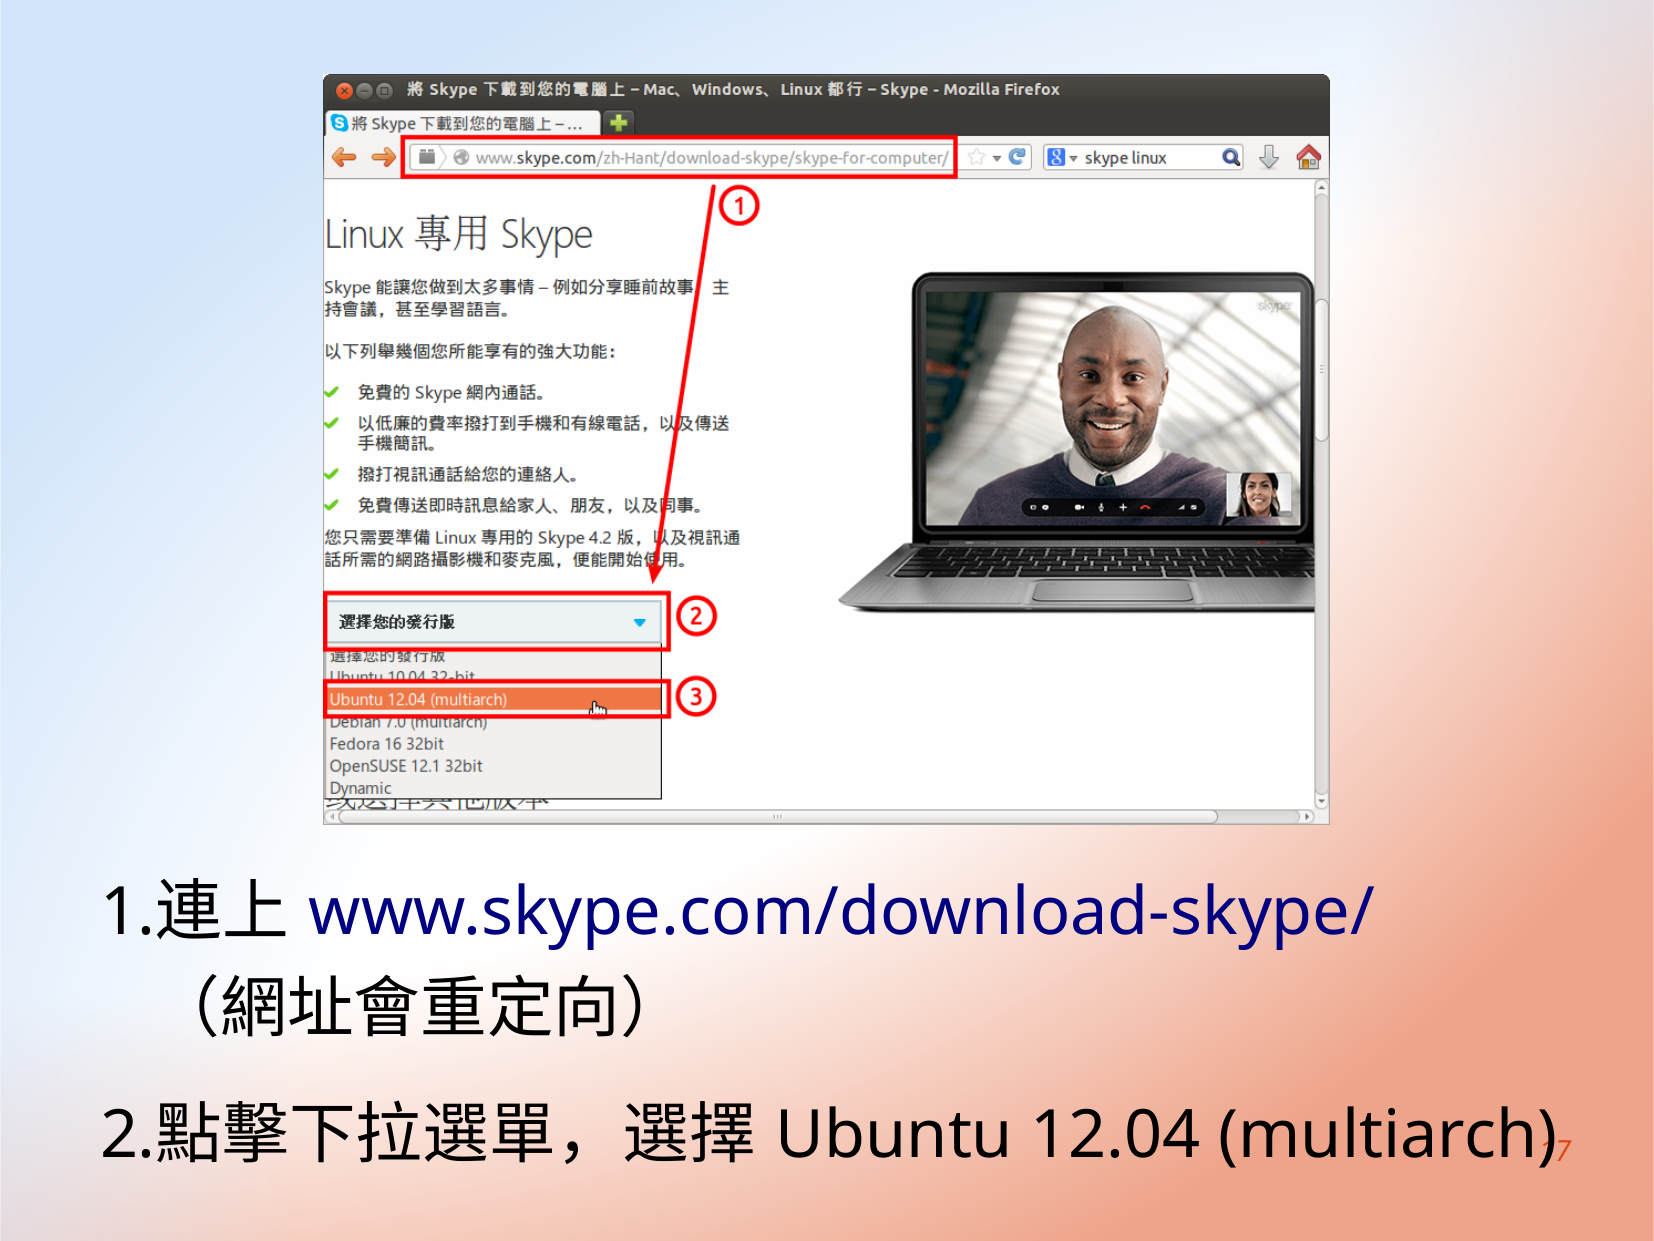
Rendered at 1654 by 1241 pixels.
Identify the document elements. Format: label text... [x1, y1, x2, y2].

list 連上www.skype.com/download-skype/ （網址會重定向） 點擊下拉選單，選擇Ubuntu 12.04 (multiarch) [82, 857, 1571, 1201]
picture [0, 0, 1654, 1241]
